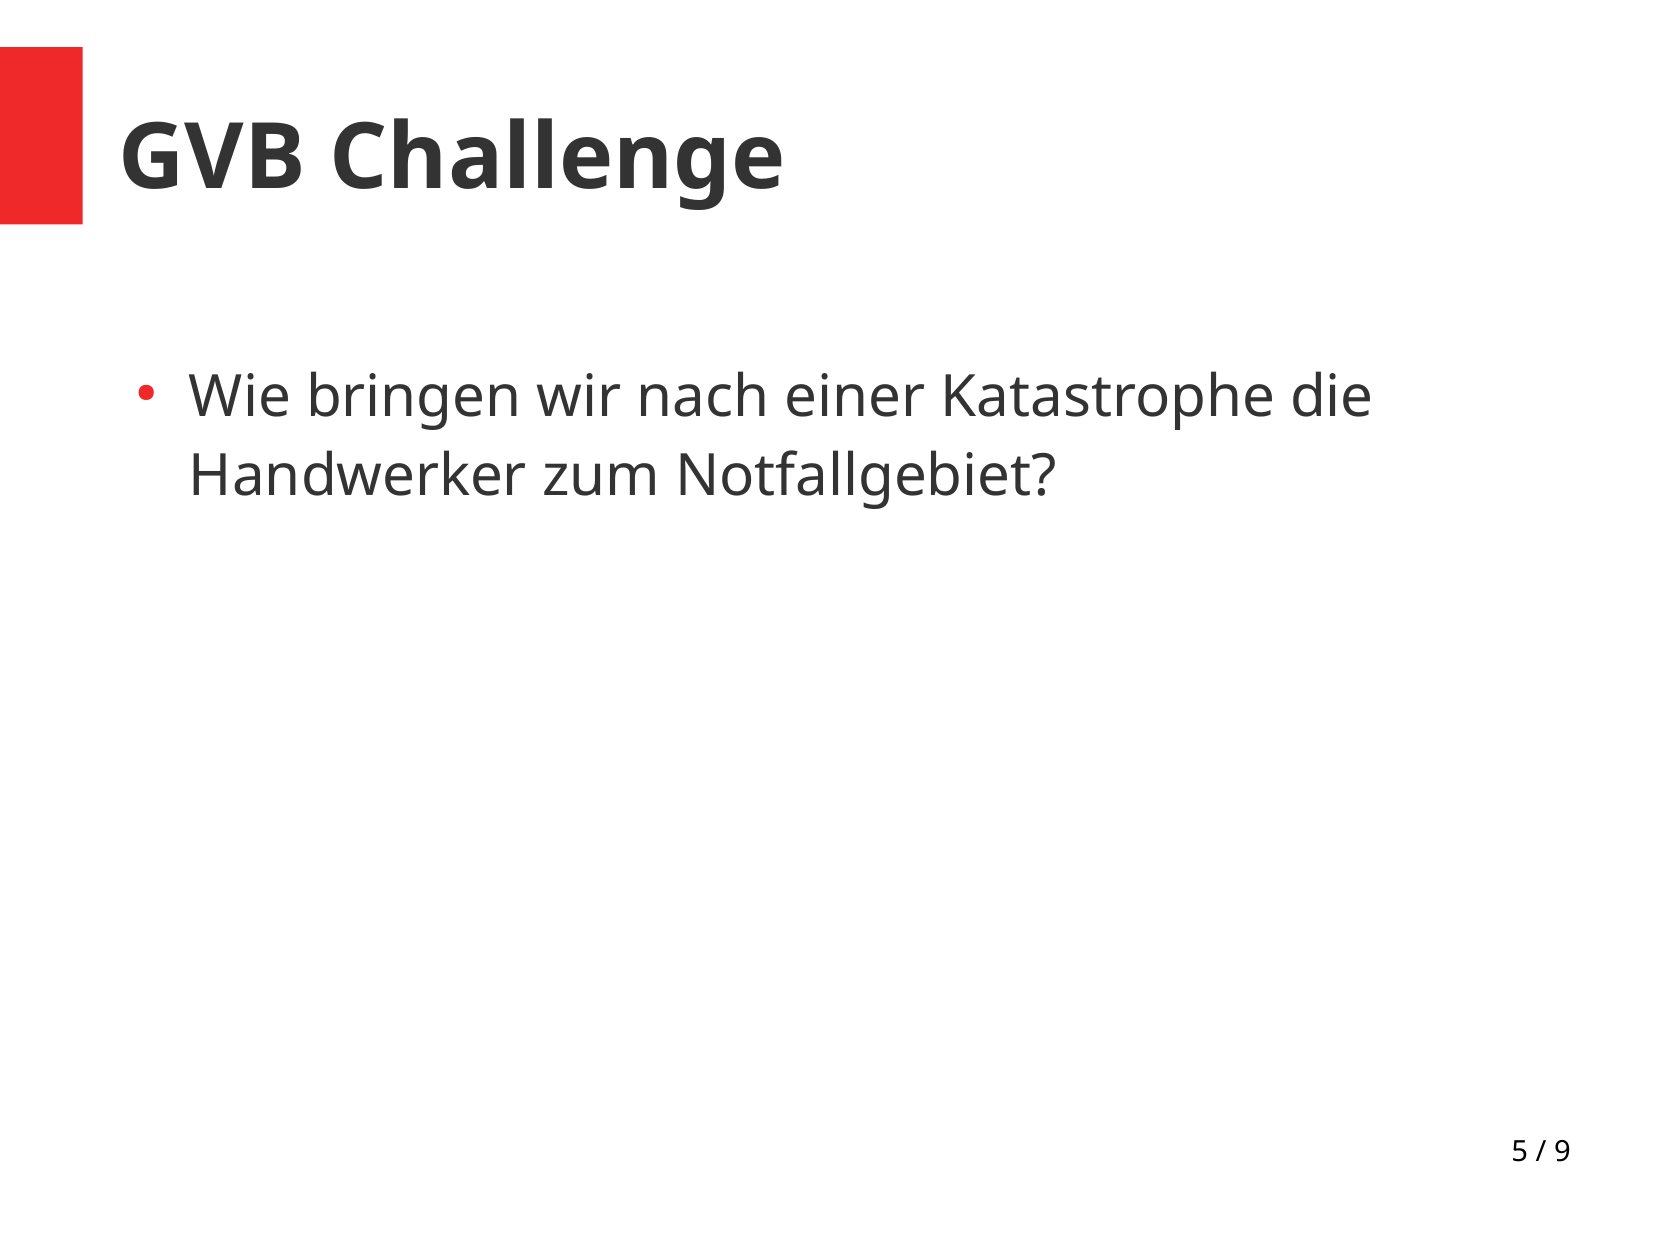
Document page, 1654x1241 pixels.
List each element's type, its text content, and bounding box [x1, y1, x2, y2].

list Wie bringen wir nach einer Katastrophe die Handwerker zum Notfallgebiet? [118, 354, 1536, 1074]
title GVB Challenge [118, 49, 1571, 257]
